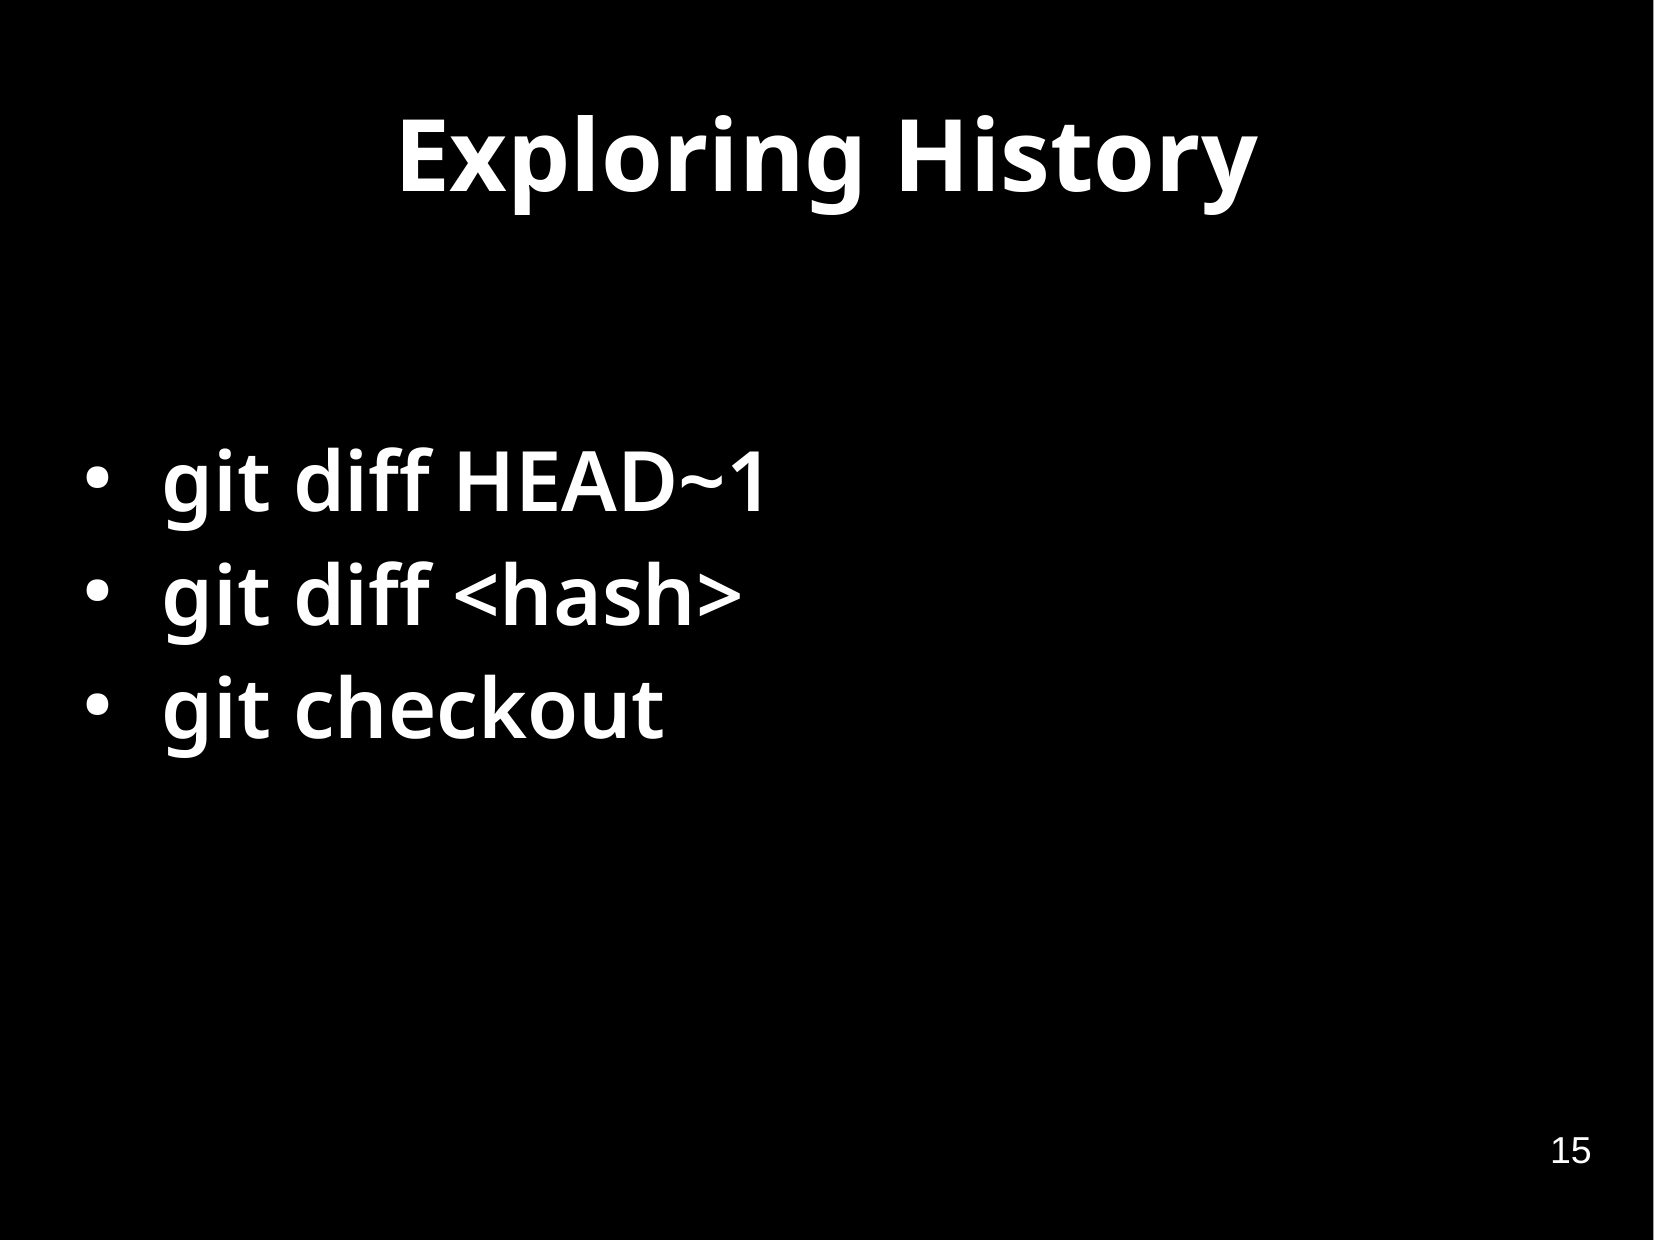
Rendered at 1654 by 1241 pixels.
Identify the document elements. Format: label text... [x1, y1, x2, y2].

title Exploring History [82, 49, 1571, 257]
subtitle git diff HEAD~1 git diff <hash> git checkout [82, 290, 1571, 1010]
text_box 15 [1535, 1122, 1607, 1179]
